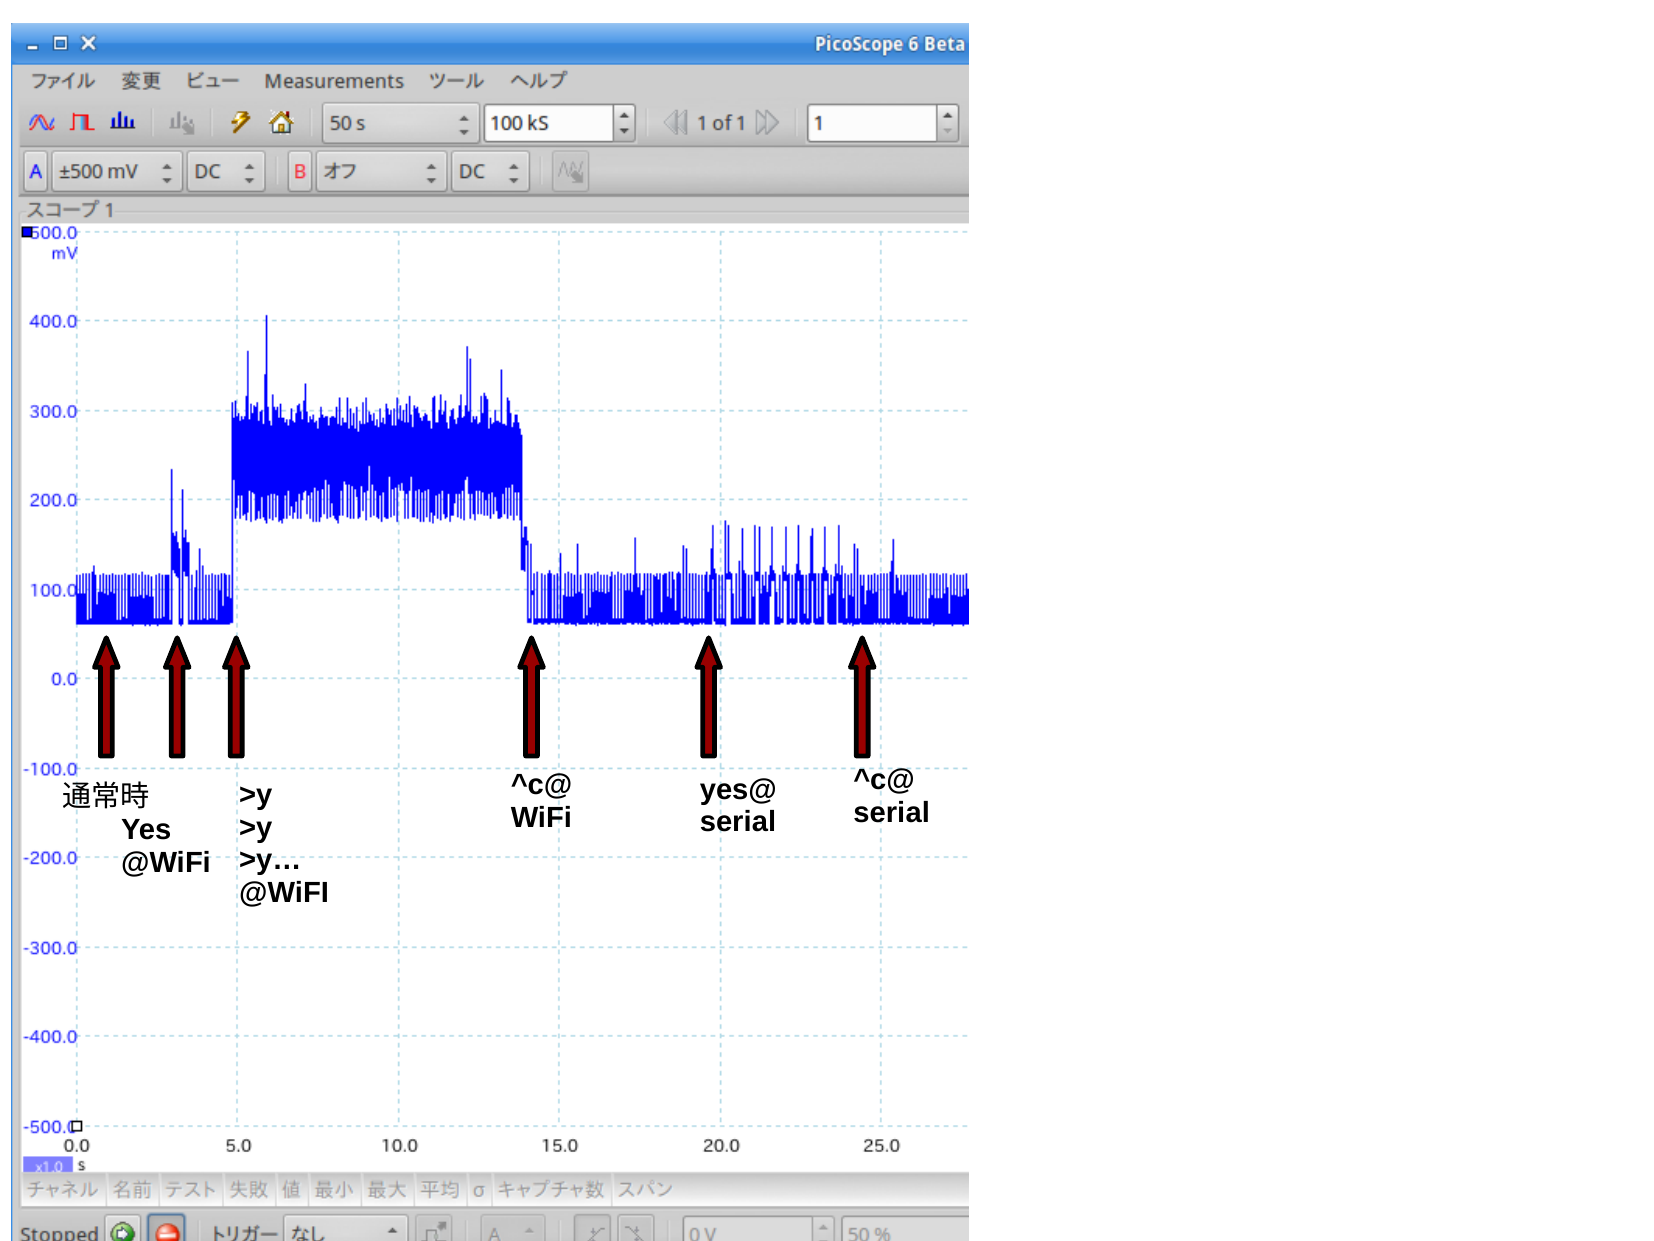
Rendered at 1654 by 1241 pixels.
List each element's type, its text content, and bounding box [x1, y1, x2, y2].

text_box >y >y >y…@WiFI [224, 770, 367, 950]
text_box yes@serial [685, 765, 804, 846]
text_box ^c@ serial [838, 755, 957, 837]
picture [11, 23, 969, 1241]
text_box [224, 637, 249, 756]
text_box 通常時 [47, 765, 166, 839]
text_box [696, 637, 721, 756]
text_box [850, 637, 875, 755]
text_box [94, 637, 119, 756]
text_box Yes @WiFi [106, 805, 237, 919]
text_box ^c@ WiFi [496, 760, 615, 842]
text_box [519, 637, 544, 756]
text_box [165, 637, 190, 756]
